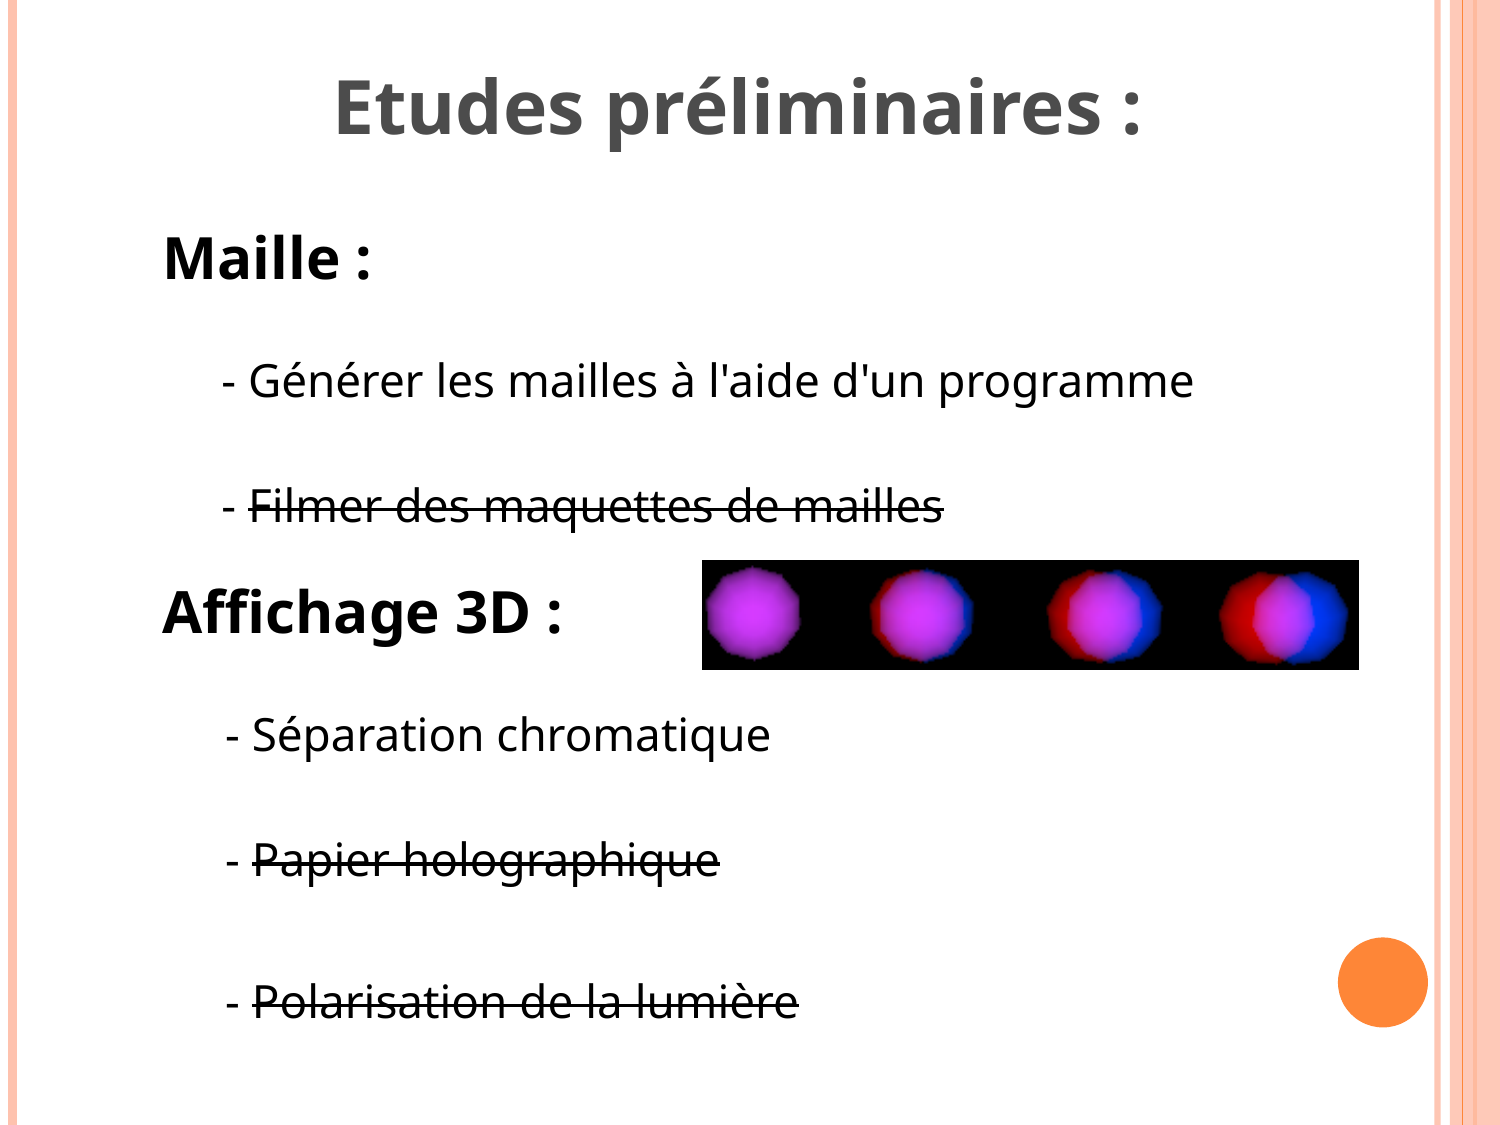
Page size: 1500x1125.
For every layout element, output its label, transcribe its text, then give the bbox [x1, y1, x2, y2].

picture [702, 560, 1359, 670]
text_box Affichage 3D : [147, 563, 702, 650]
text_box - Générer les mailles à l'aide d'un programme - Filmer des maquettes de mailles [206, 340, 1355, 562]
text_box Etudes préliminaires : [265, 47, 1211, 178]
text_box - Séparation chromatique - Papier holographique - Polarisation de la lumière [210, 694, 1359, 1006]
text_box Maille : [147, 209, 862, 296]
